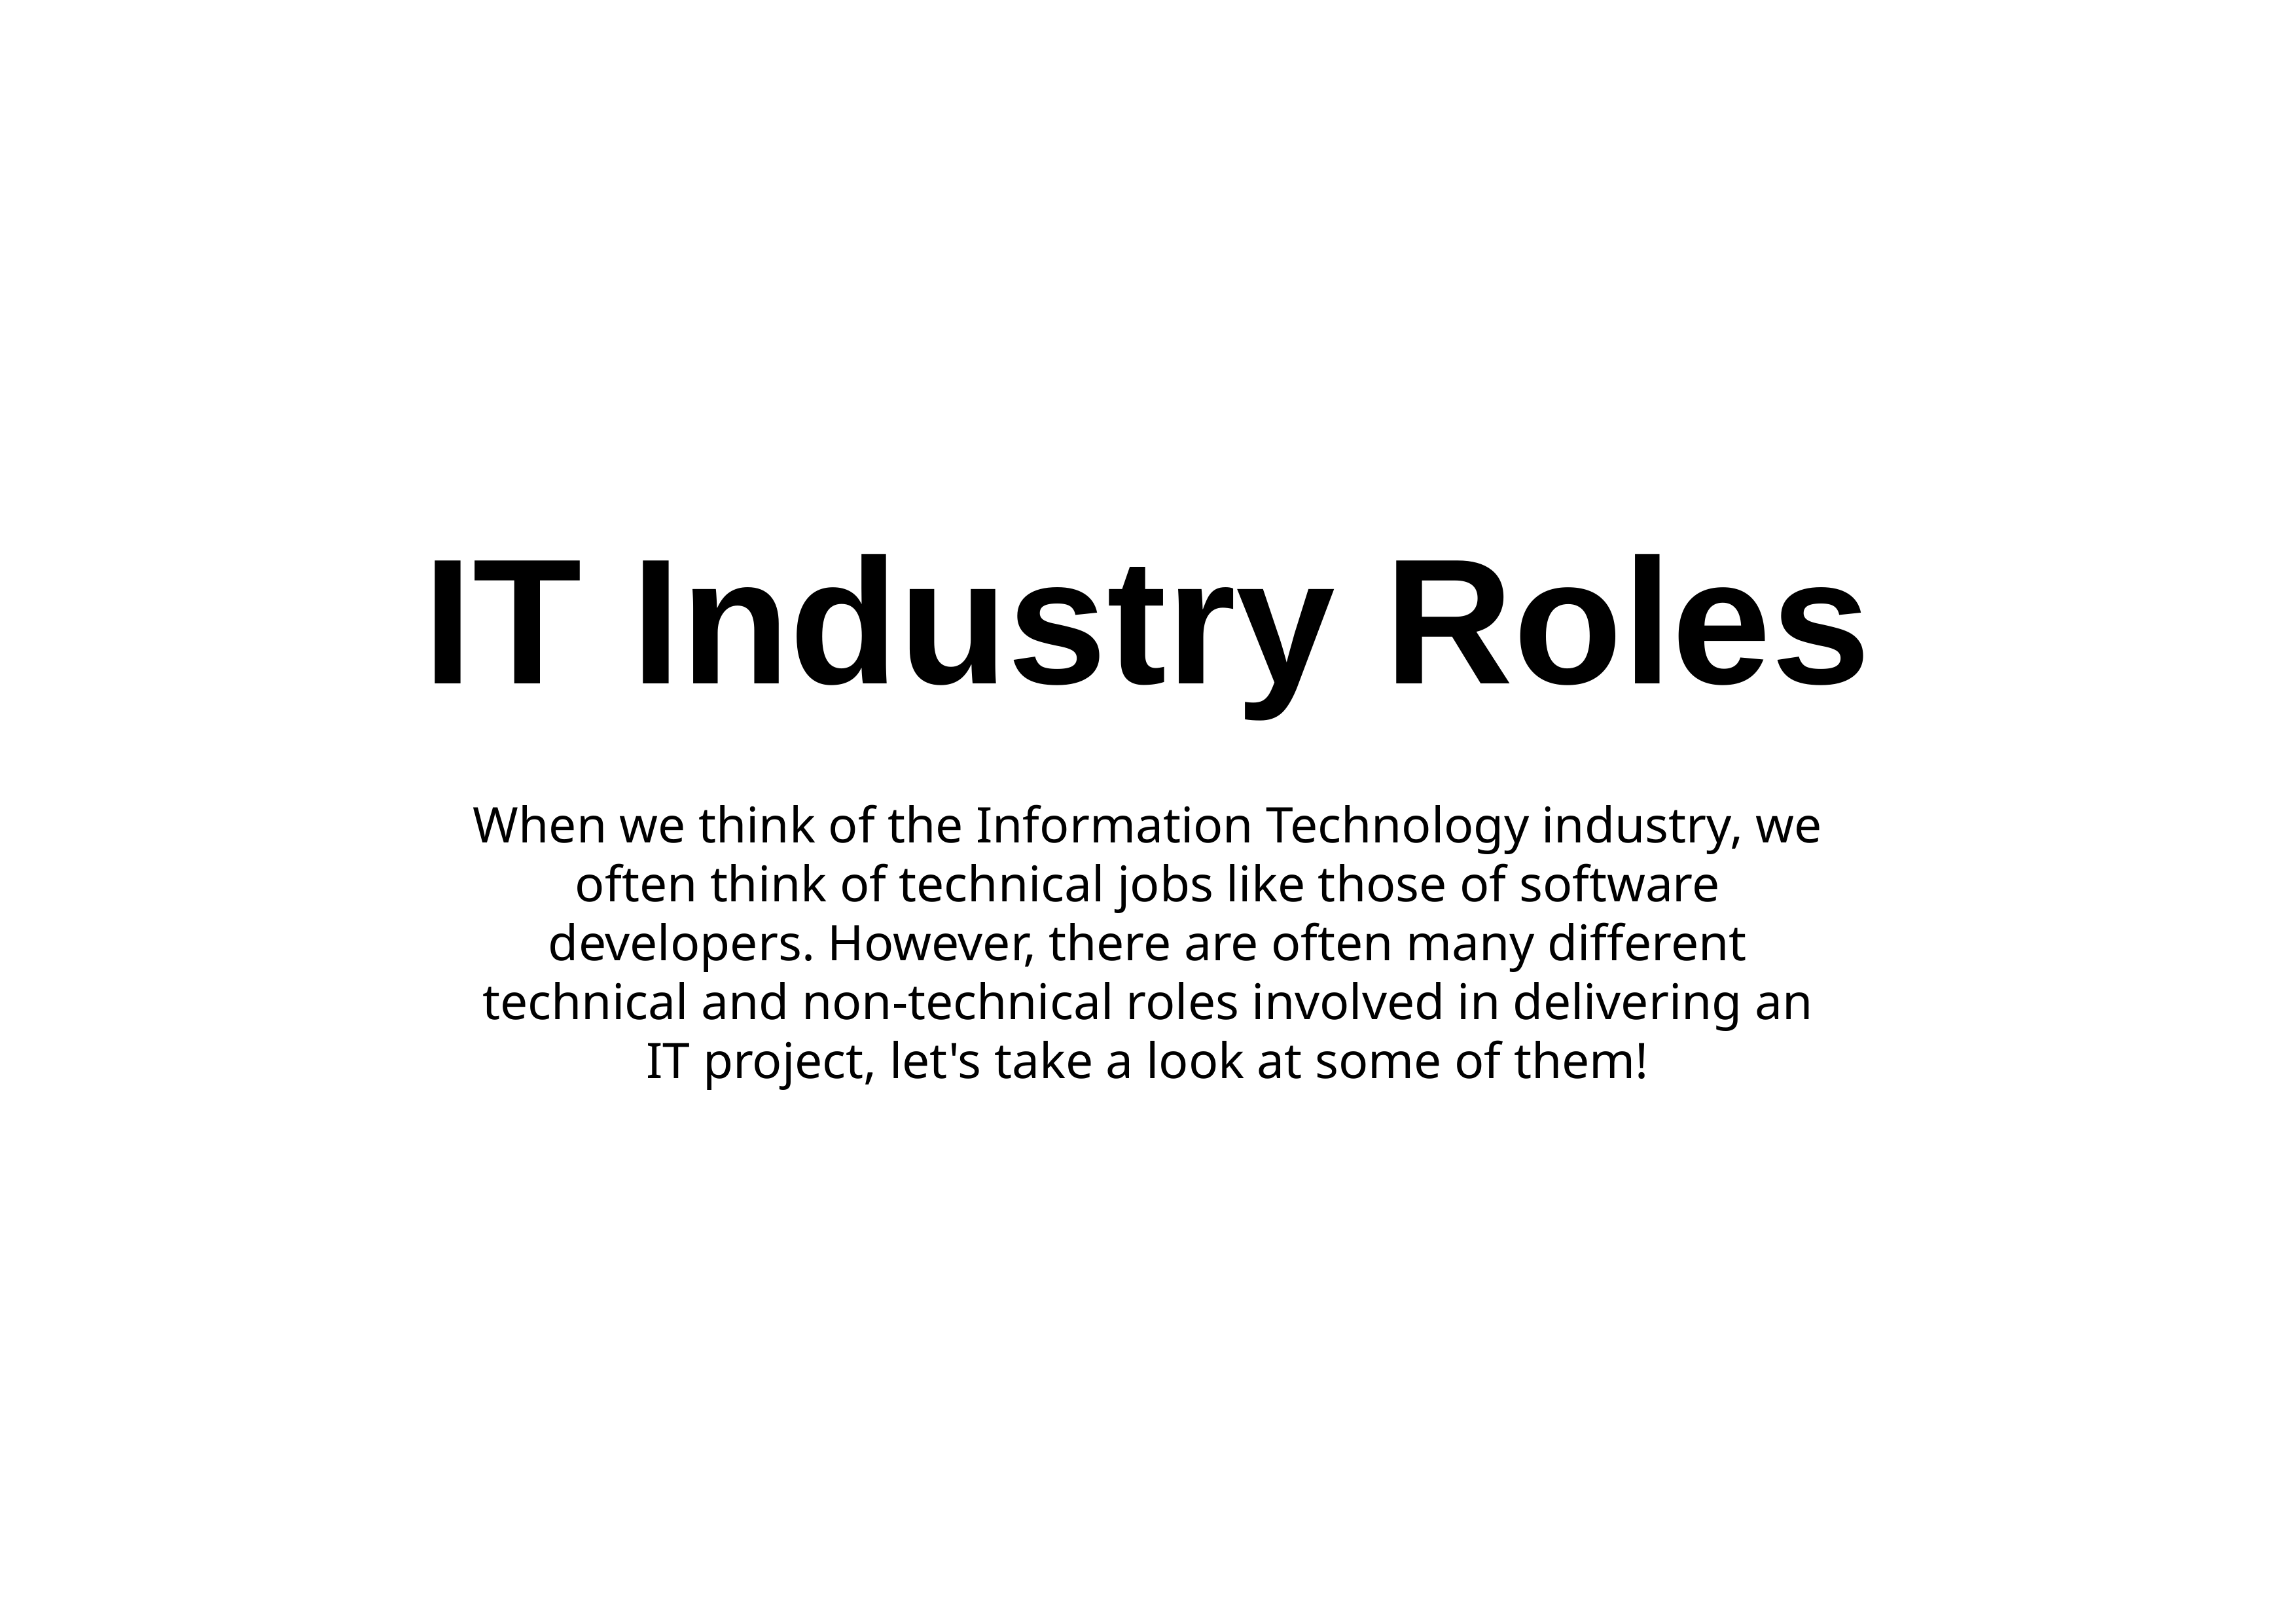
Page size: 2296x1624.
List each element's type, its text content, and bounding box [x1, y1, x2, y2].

title IT Industry Roles [78, 522, 2218, 703]
text_box When we think of the Information Technology industry, we often think of technical jobs like those of software developers. However, there are often many different technical and non-technical roles involved in delivering an IT project, let's take a look at some of them! [456, 784, 1840, 1098]
